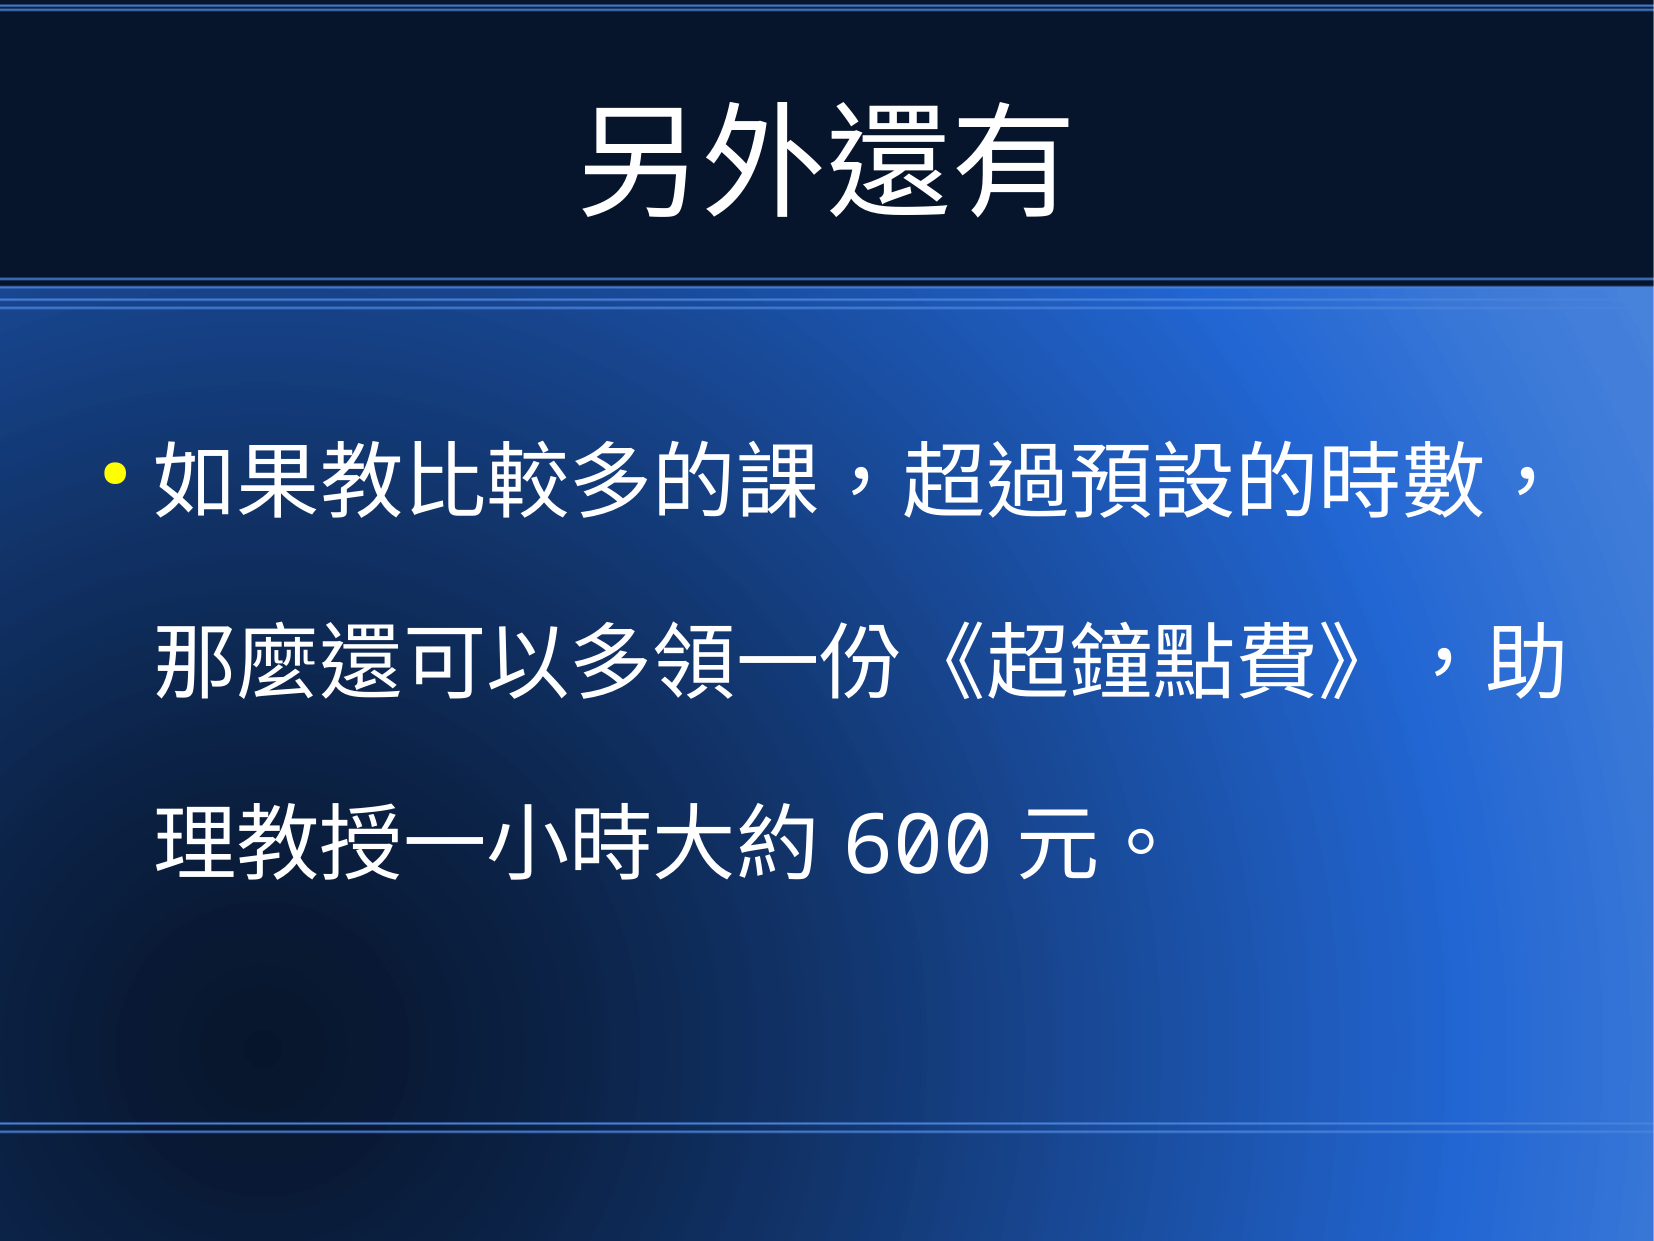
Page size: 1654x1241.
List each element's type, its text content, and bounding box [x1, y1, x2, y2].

title 另外還有 [82, 49, 1571, 257]
picture [0, 0, 1654, 1241]
list 如果教比較多的課，超過預設的時數，那麼還可以多領一份《超鐘點費》，助理教授一小時大約600元。 [82, 355, 1571, 1241]
